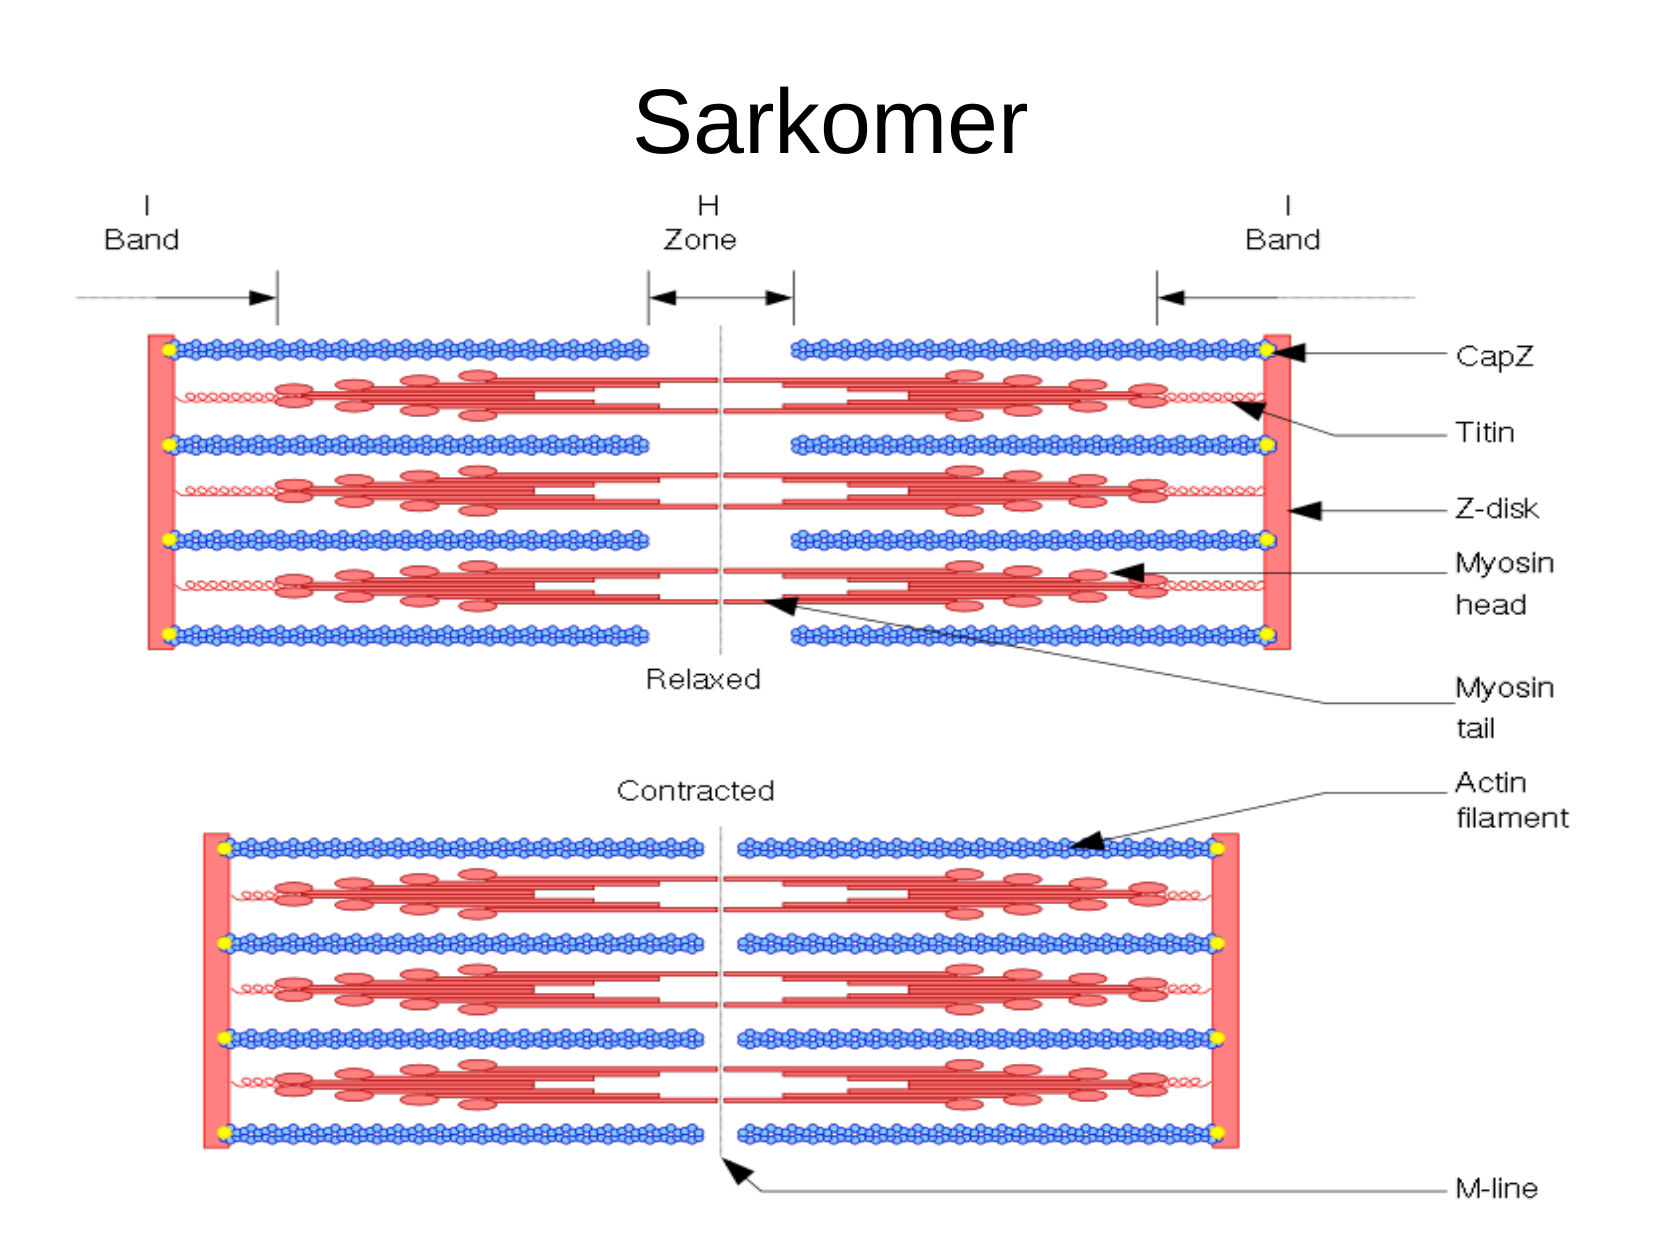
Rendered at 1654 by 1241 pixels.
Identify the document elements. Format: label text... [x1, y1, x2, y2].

title Sarkomer [86, 17, 1576, 187]
picture [75, 187, 1613, 1201]
